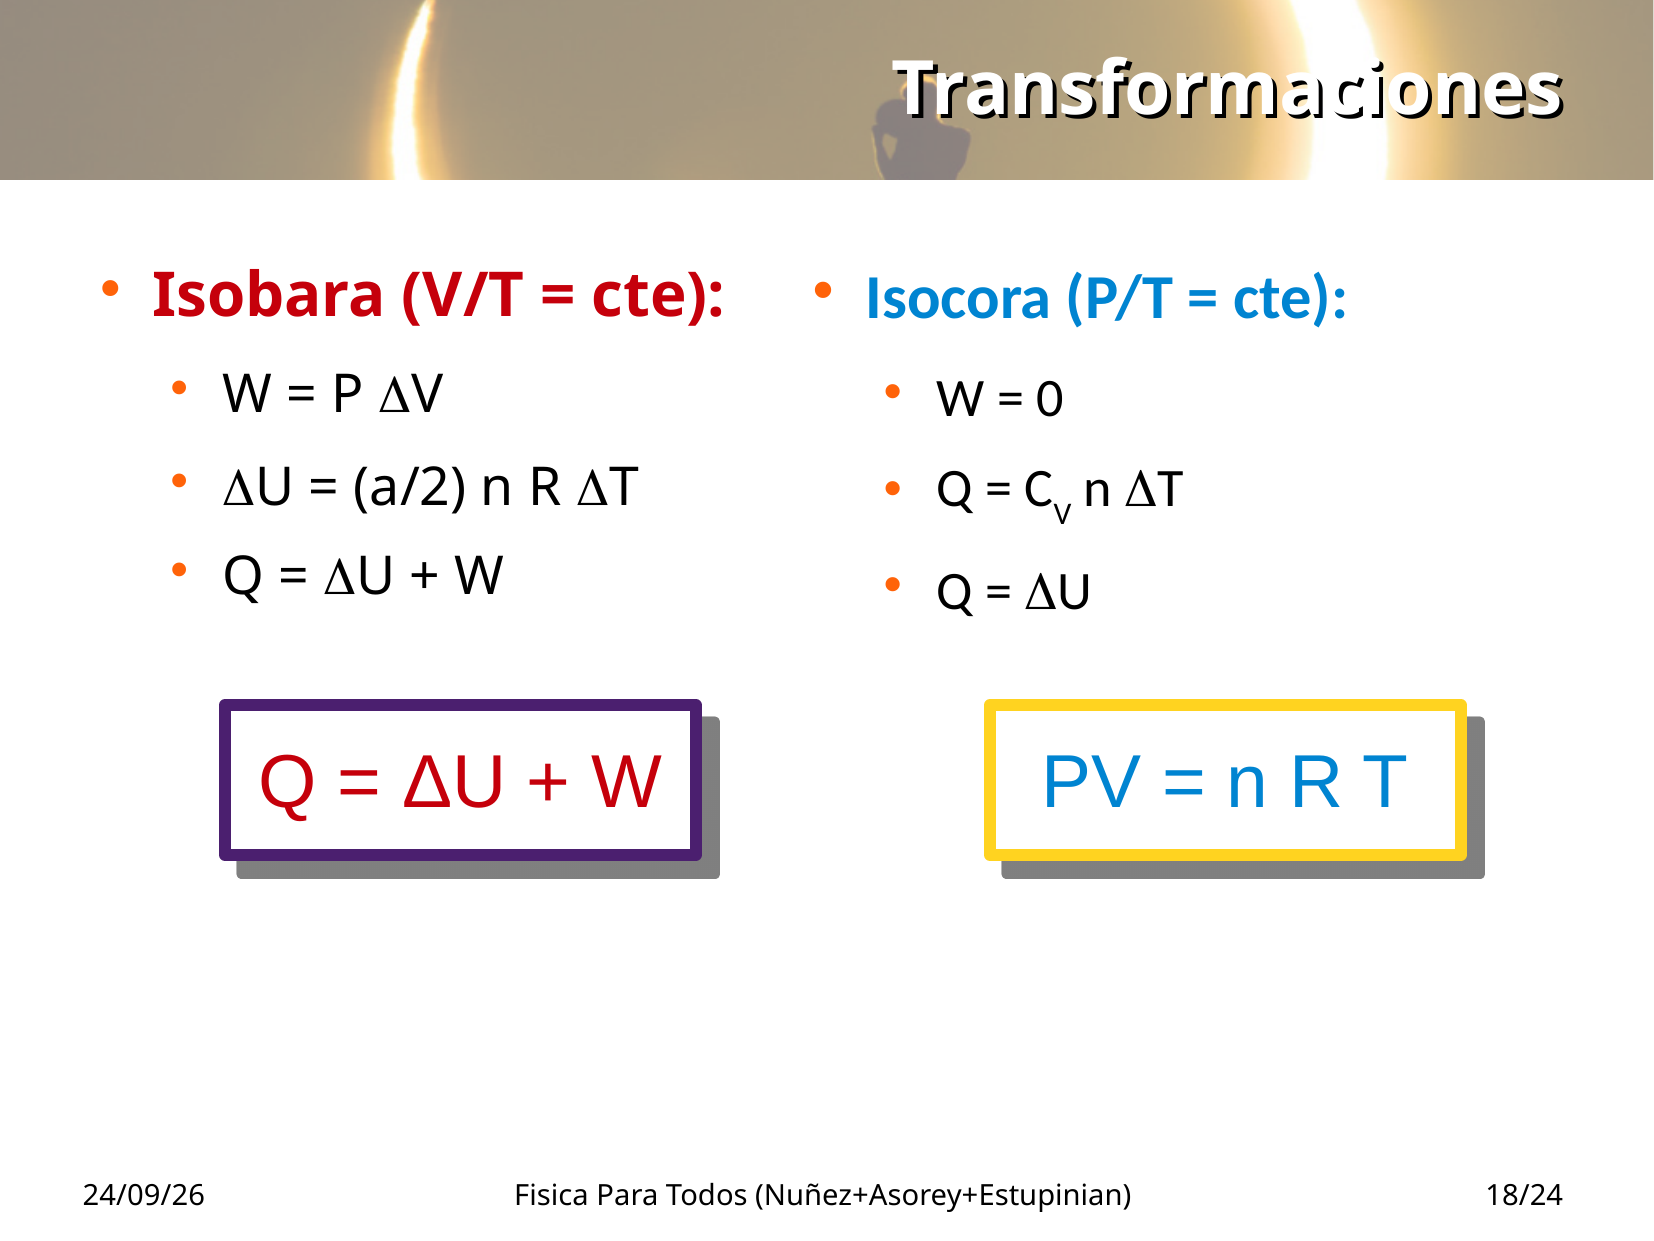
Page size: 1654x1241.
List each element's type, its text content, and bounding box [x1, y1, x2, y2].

list Isobara (V/T = cte): W = P V U = (a/2) n R T Q = U + W [82, 255, 795, 610]
text_box Q = ΔU + W [224, 705, 696, 856]
list Isocora (P/T = cte): W = 0 Q = CV n T Q = U [795, 255, 1572, 621]
picture [0, 0, 1654, 180]
title Transformaciones [75, 19, 1564, 151]
text_box PV = n R T [989, 705, 1461, 856]
